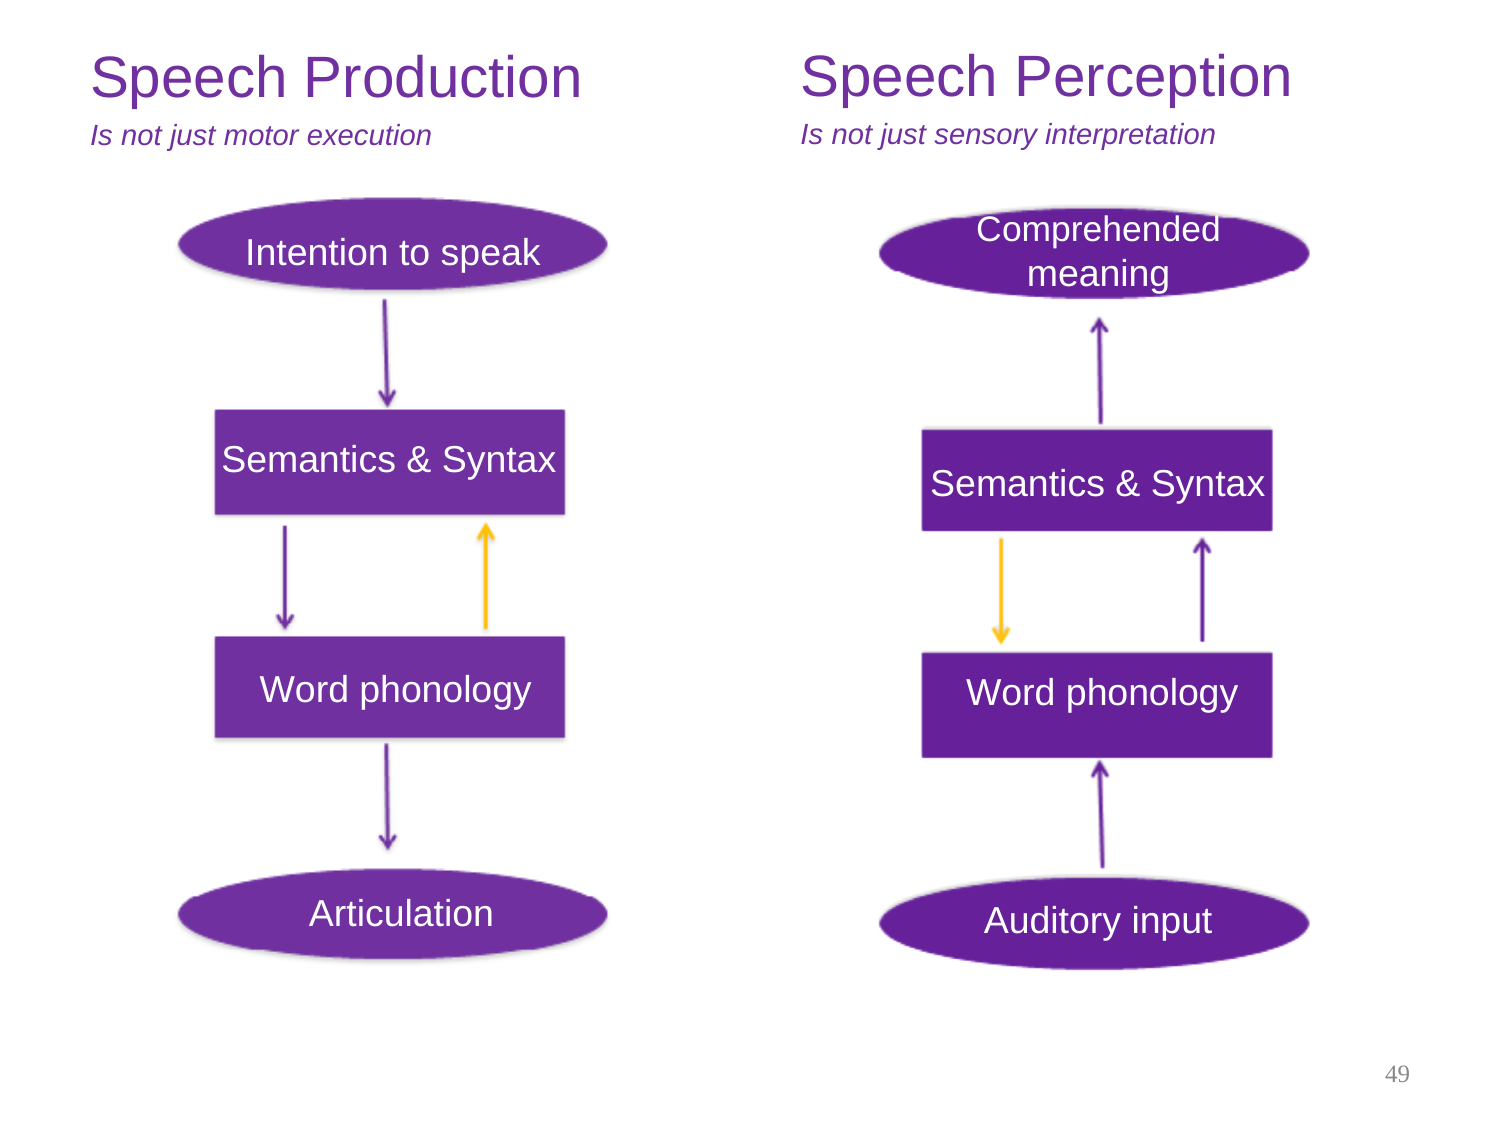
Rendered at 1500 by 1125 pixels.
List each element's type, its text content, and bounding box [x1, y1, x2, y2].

text_box Comprehended meaning [921, 198, 1276, 302]
text_box Auditory input [921, 888, 1276, 950]
list Speech Perception Is not just sensory interpretation [785, 30, 1448, 1005]
text_box <number> [1074, 1042, 1426, 1103]
text_box Semantics & Syntax [206, 427, 573, 488]
list Speech Production Is not just motor execution [75, 31, 738, 1080]
text_box Articulation [224, 881, 579, 942]
text_box Intention to speak [230, 219, 585, 281]
picture [790, 190, 1449, 1008]
text_box Word phonology [218, 656, 573, 718]
text_box Semantics & Syntax [915, 451, 1282, 513]
text_box Word phonology [924, 660, 1280, 721]
picture [41, 164, 695, 976]
